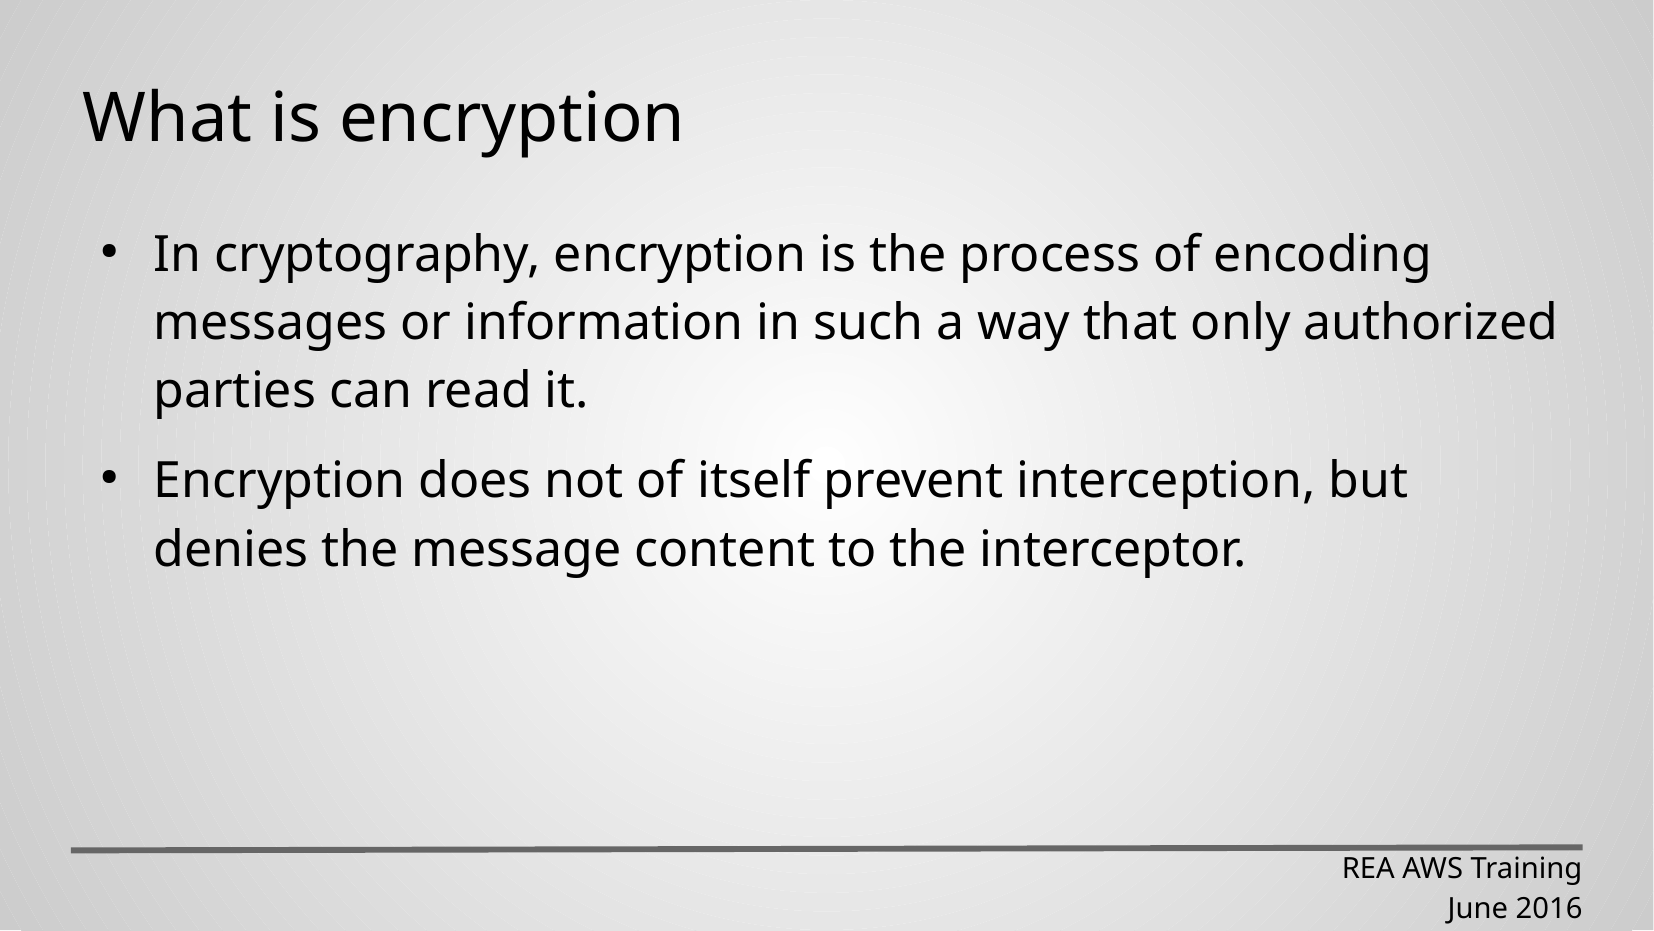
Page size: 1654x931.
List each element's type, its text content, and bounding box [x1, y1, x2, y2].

title What is encryption [82, 37, 1571, 193]
list In cryptography, encryption is the process of encoding messages or information in such a way that only authorized parties can read it. Encryption does not of itself prevent interception, but denies the message content to the interceptor. [82, 217, 1571, 827]
